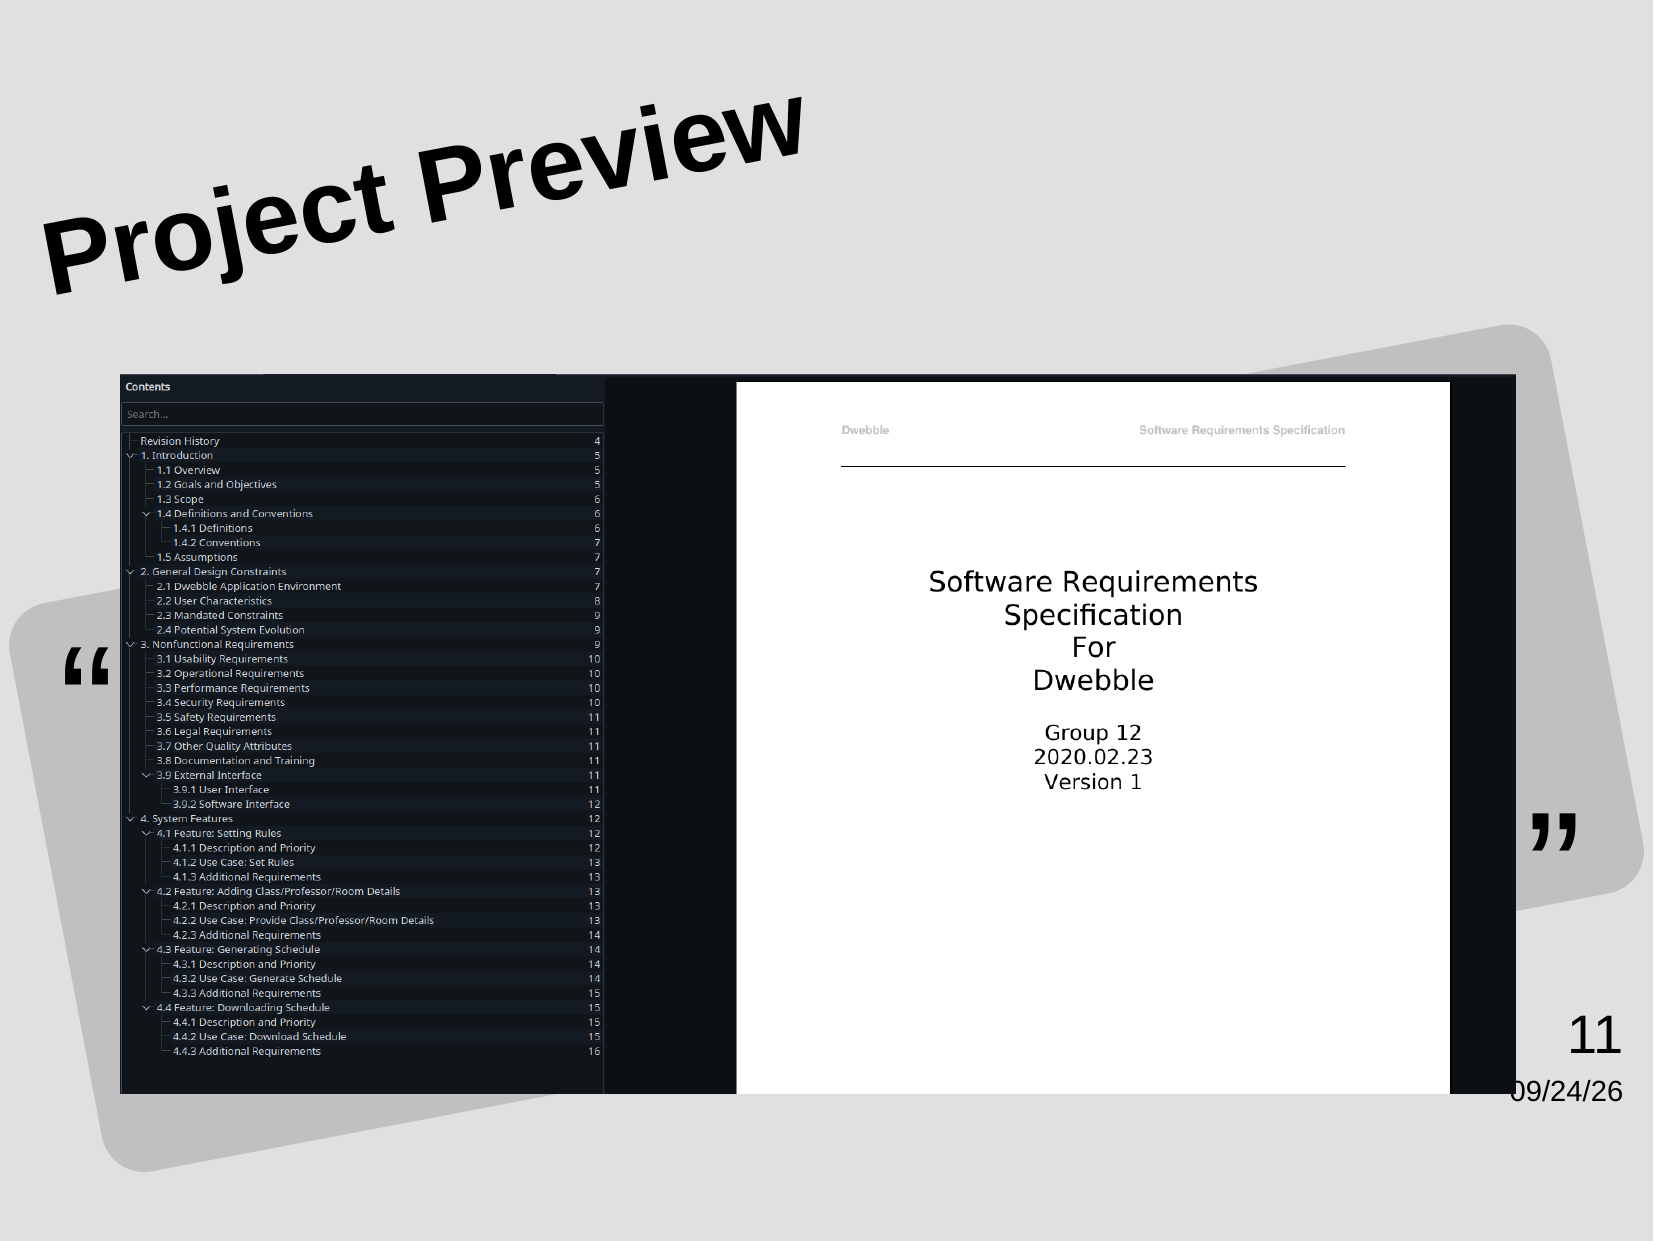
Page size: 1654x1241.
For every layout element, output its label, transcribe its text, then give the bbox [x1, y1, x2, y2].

picture [120, 374, 1516, 1094]
title Project Preview [23, 0, 1524, 363]
